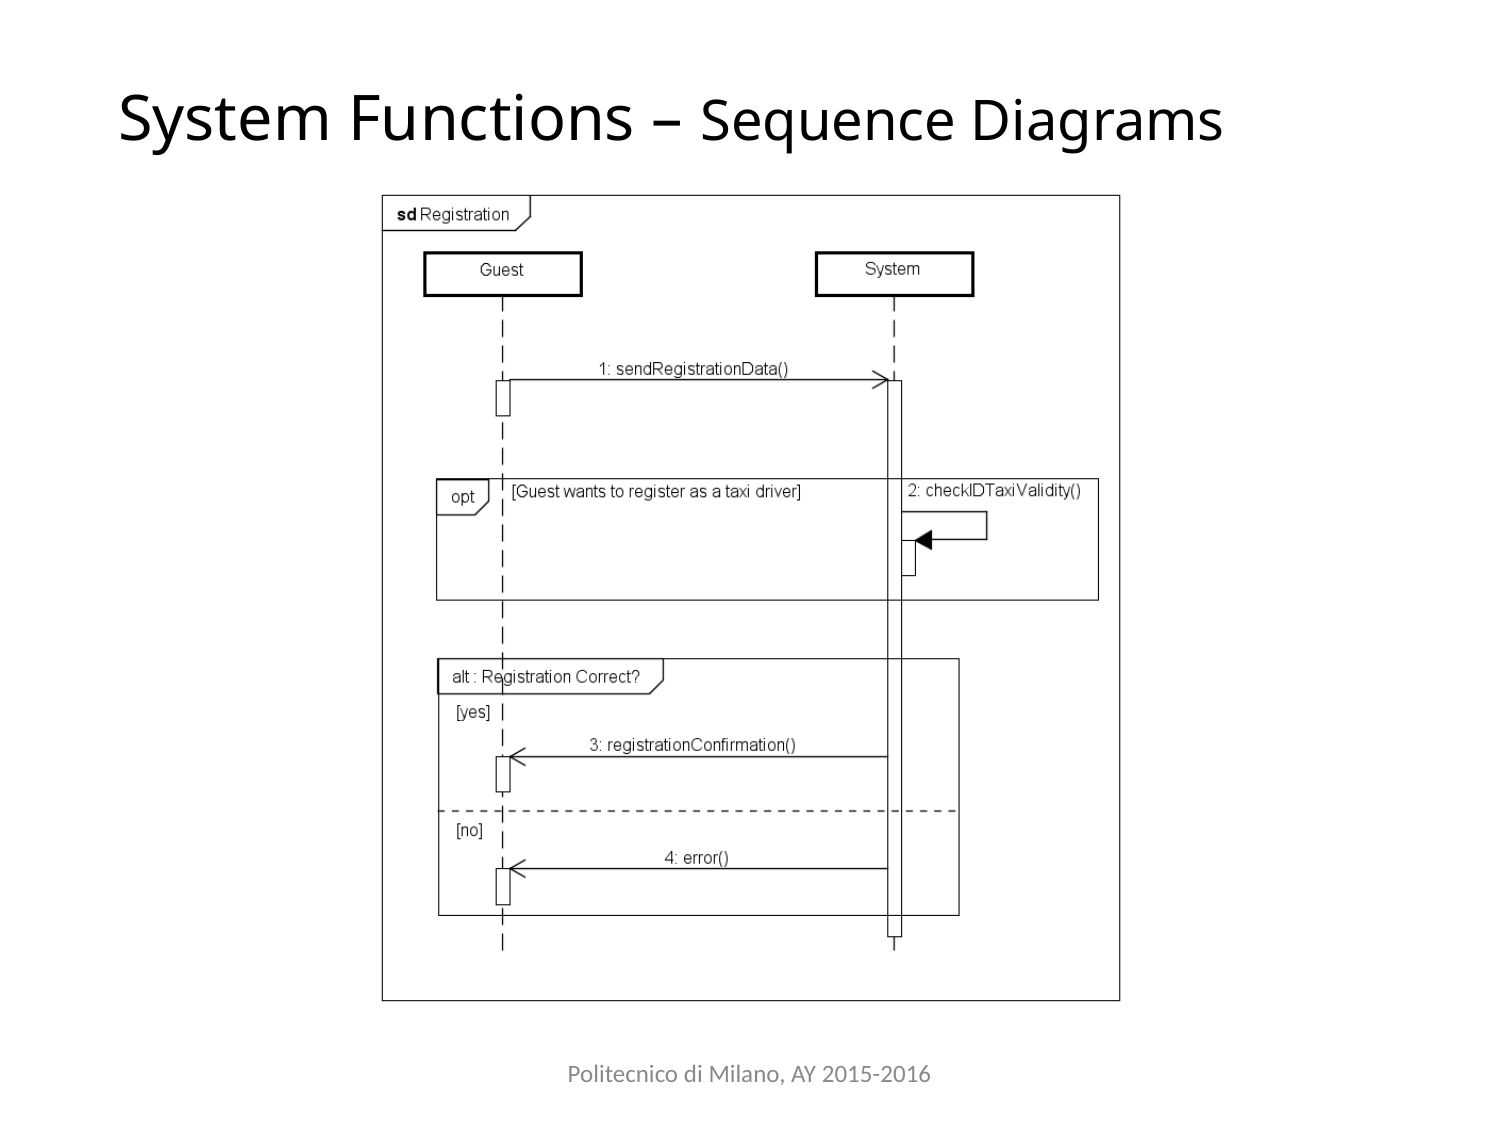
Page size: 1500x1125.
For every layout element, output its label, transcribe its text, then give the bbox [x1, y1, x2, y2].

text_box Politecnico di Milano, AY 2015-2016 [496, 1042, 1004, 1103]
picture [368, 181, 1132, 1014]
title System Functions – Sequence Diagrams [103, 58, 1397, 182]
